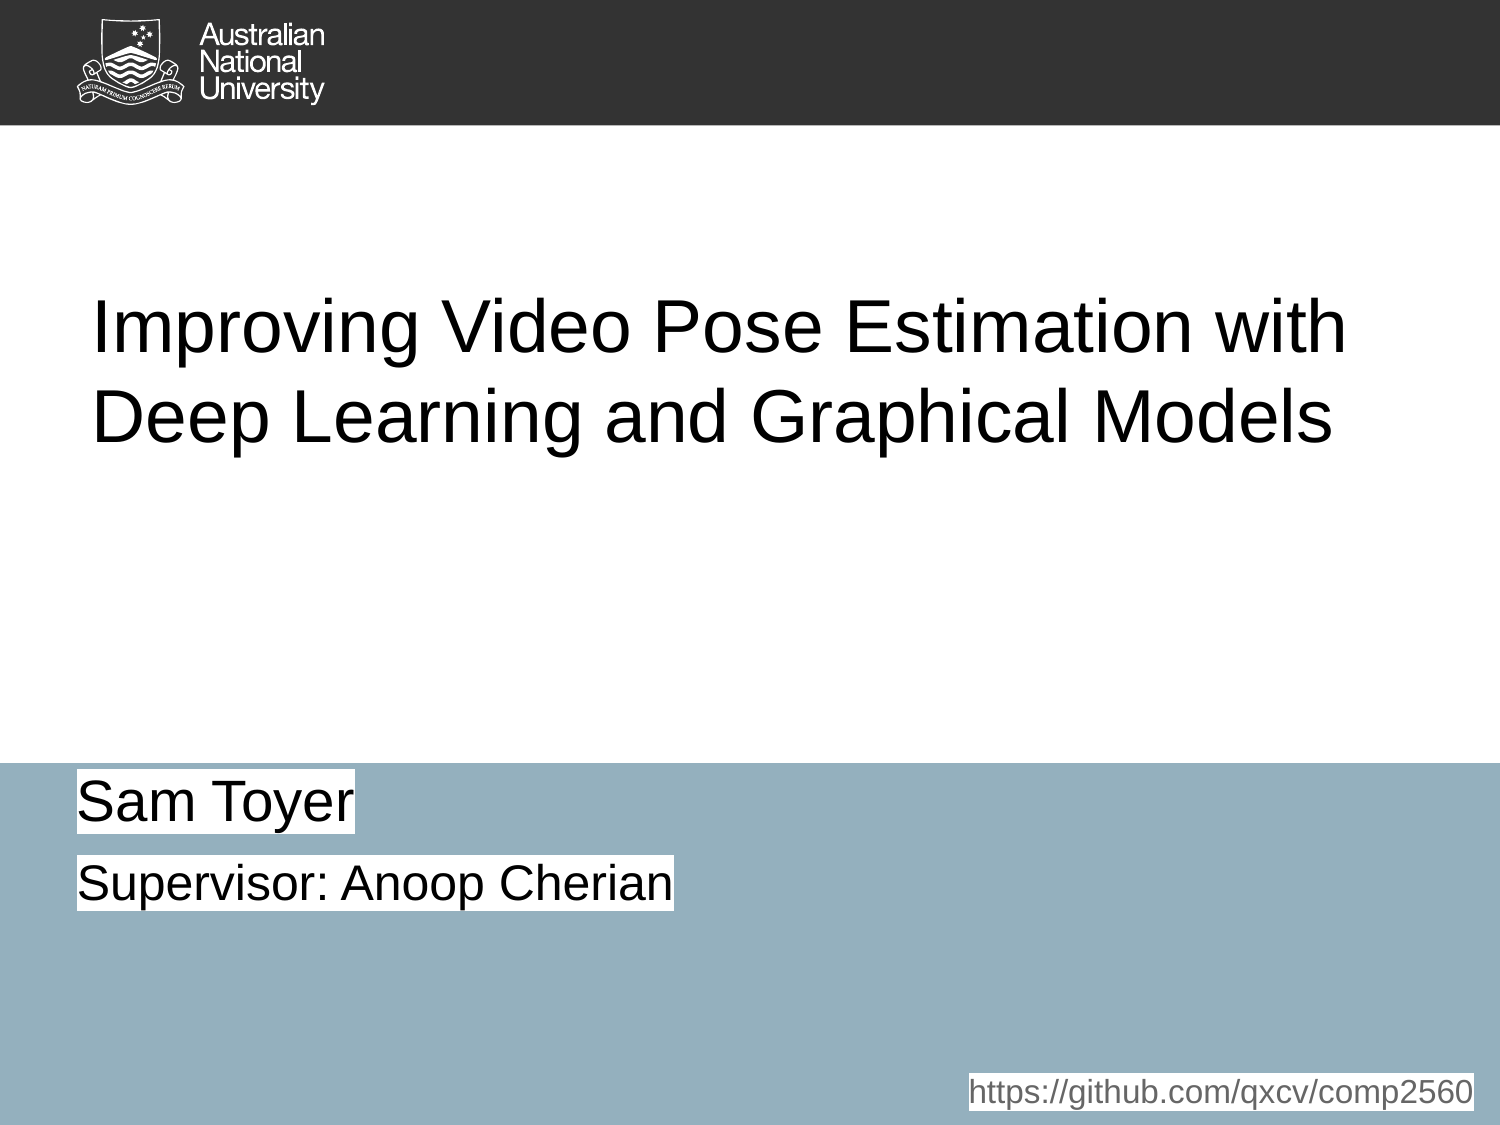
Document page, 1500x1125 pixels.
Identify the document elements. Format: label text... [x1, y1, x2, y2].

title Improving Video Pose Estimation with Deep Learning and Graphical Models [76, 269, 1424, 466]
subtitle Sam Toyer Supervisor: Anoop Cherian [76, 763, 1436, 910]
text_box https://github.com/qxcv/comp2560 [968, 1070, 1500, 1125]
